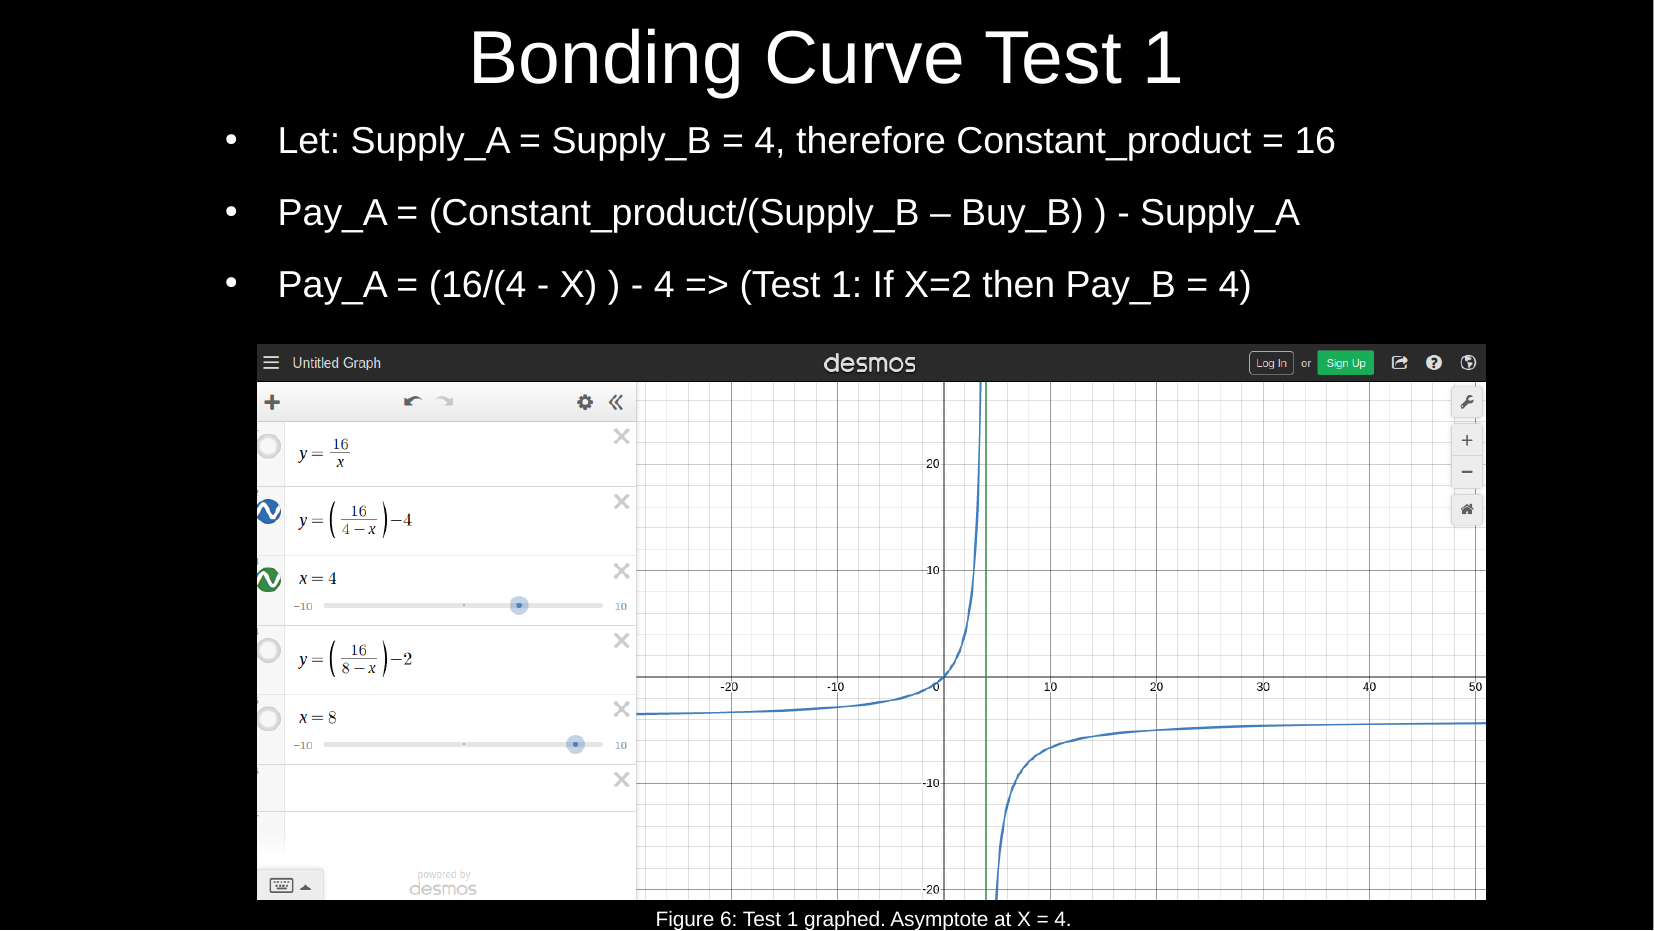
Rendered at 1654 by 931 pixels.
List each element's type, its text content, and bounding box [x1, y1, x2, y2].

picture [257, 344, 1486, 901]
text_box Figure 6: Test 1 graphed. Asymptote at X = 4. [640, 900, 1111, 931]
list Let: Supply_A = Supply_B = 4, therefore Constant_product = 16 Pay_A = (Constant_product/(Supply_B – Buy_B) ) - Supply_A Pay_A = (16/(4 - X) ) - 4 => (Test 1: If X=2 then Pay_B = 4) [206, 120, 1654, 901]
title Bonding Curve Test 1 [82, 0, 1571, 136]
